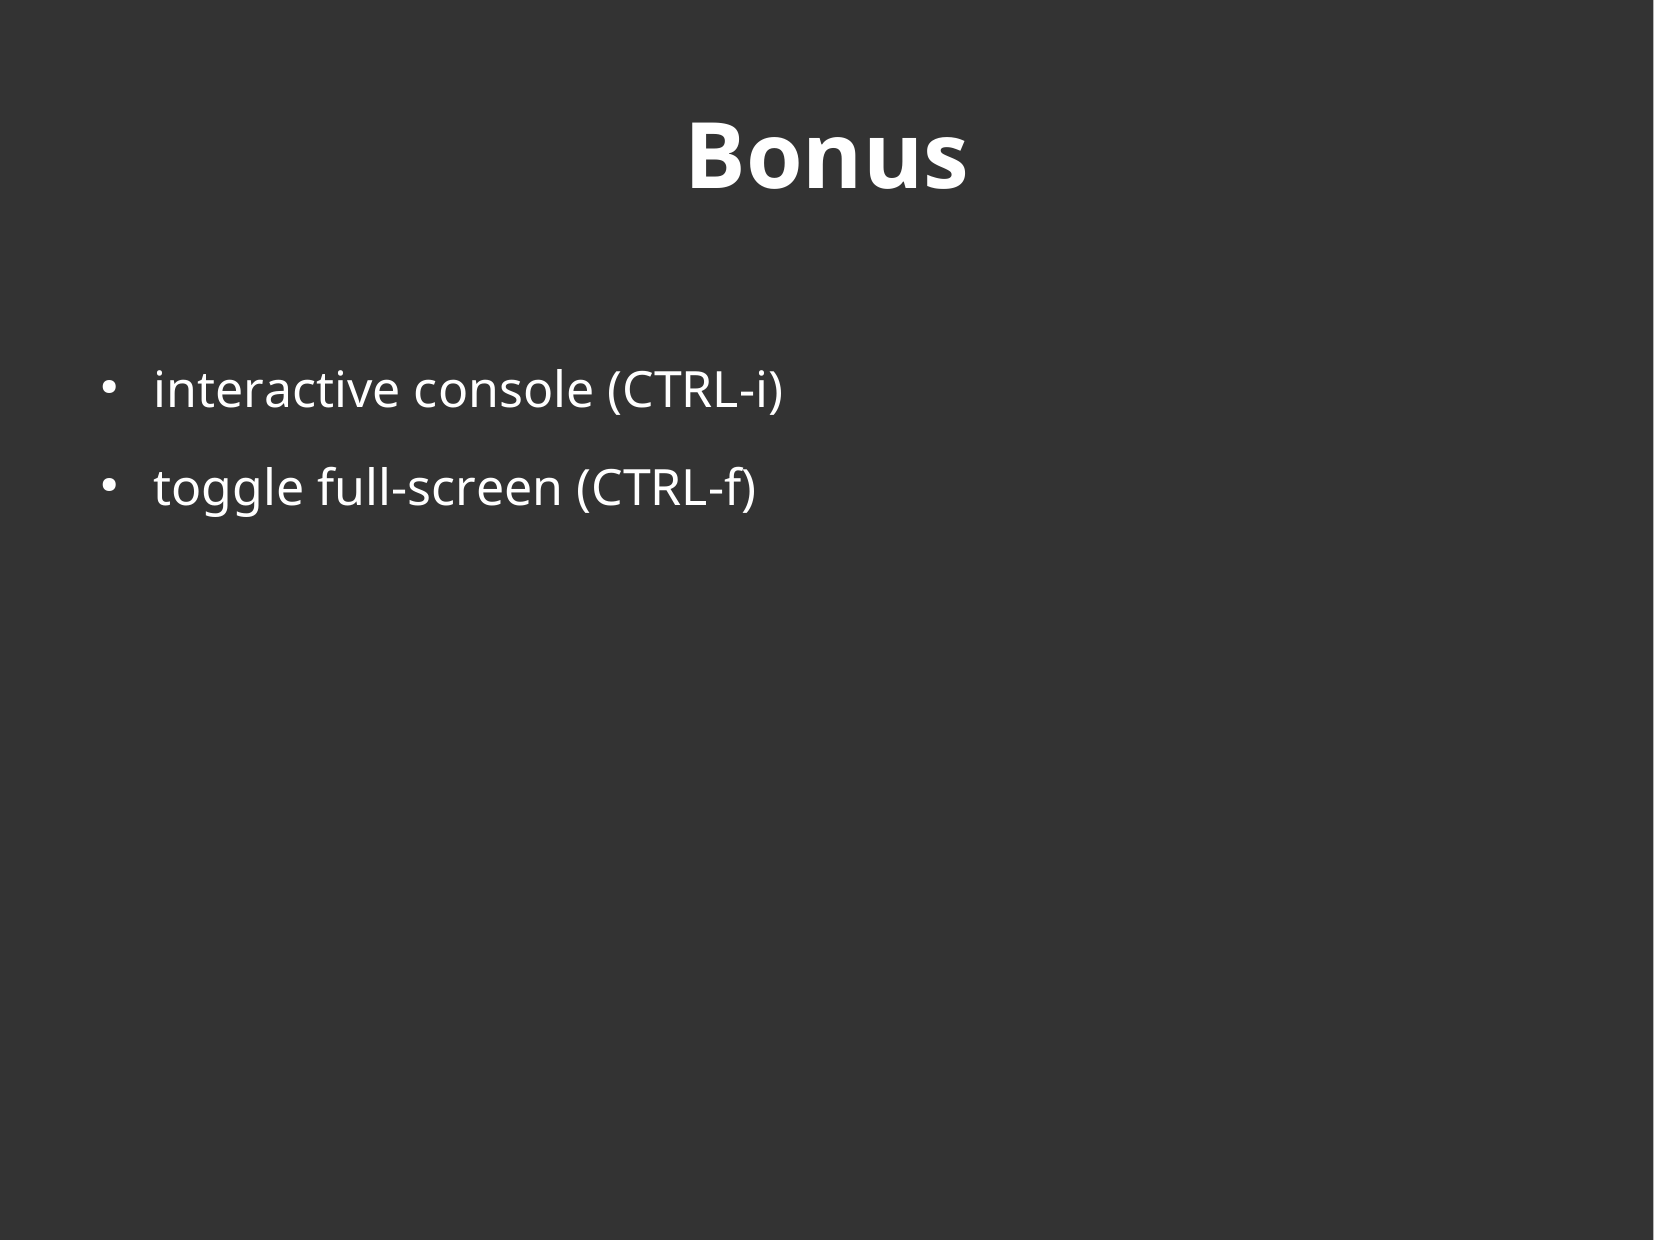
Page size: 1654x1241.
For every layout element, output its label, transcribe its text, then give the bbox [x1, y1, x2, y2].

title Bonus [82, 49, 1571, 257]
list interactive console (CTRL-i) toggle full-screen (CTRL-f) [82, 354, 1571, 1173]
